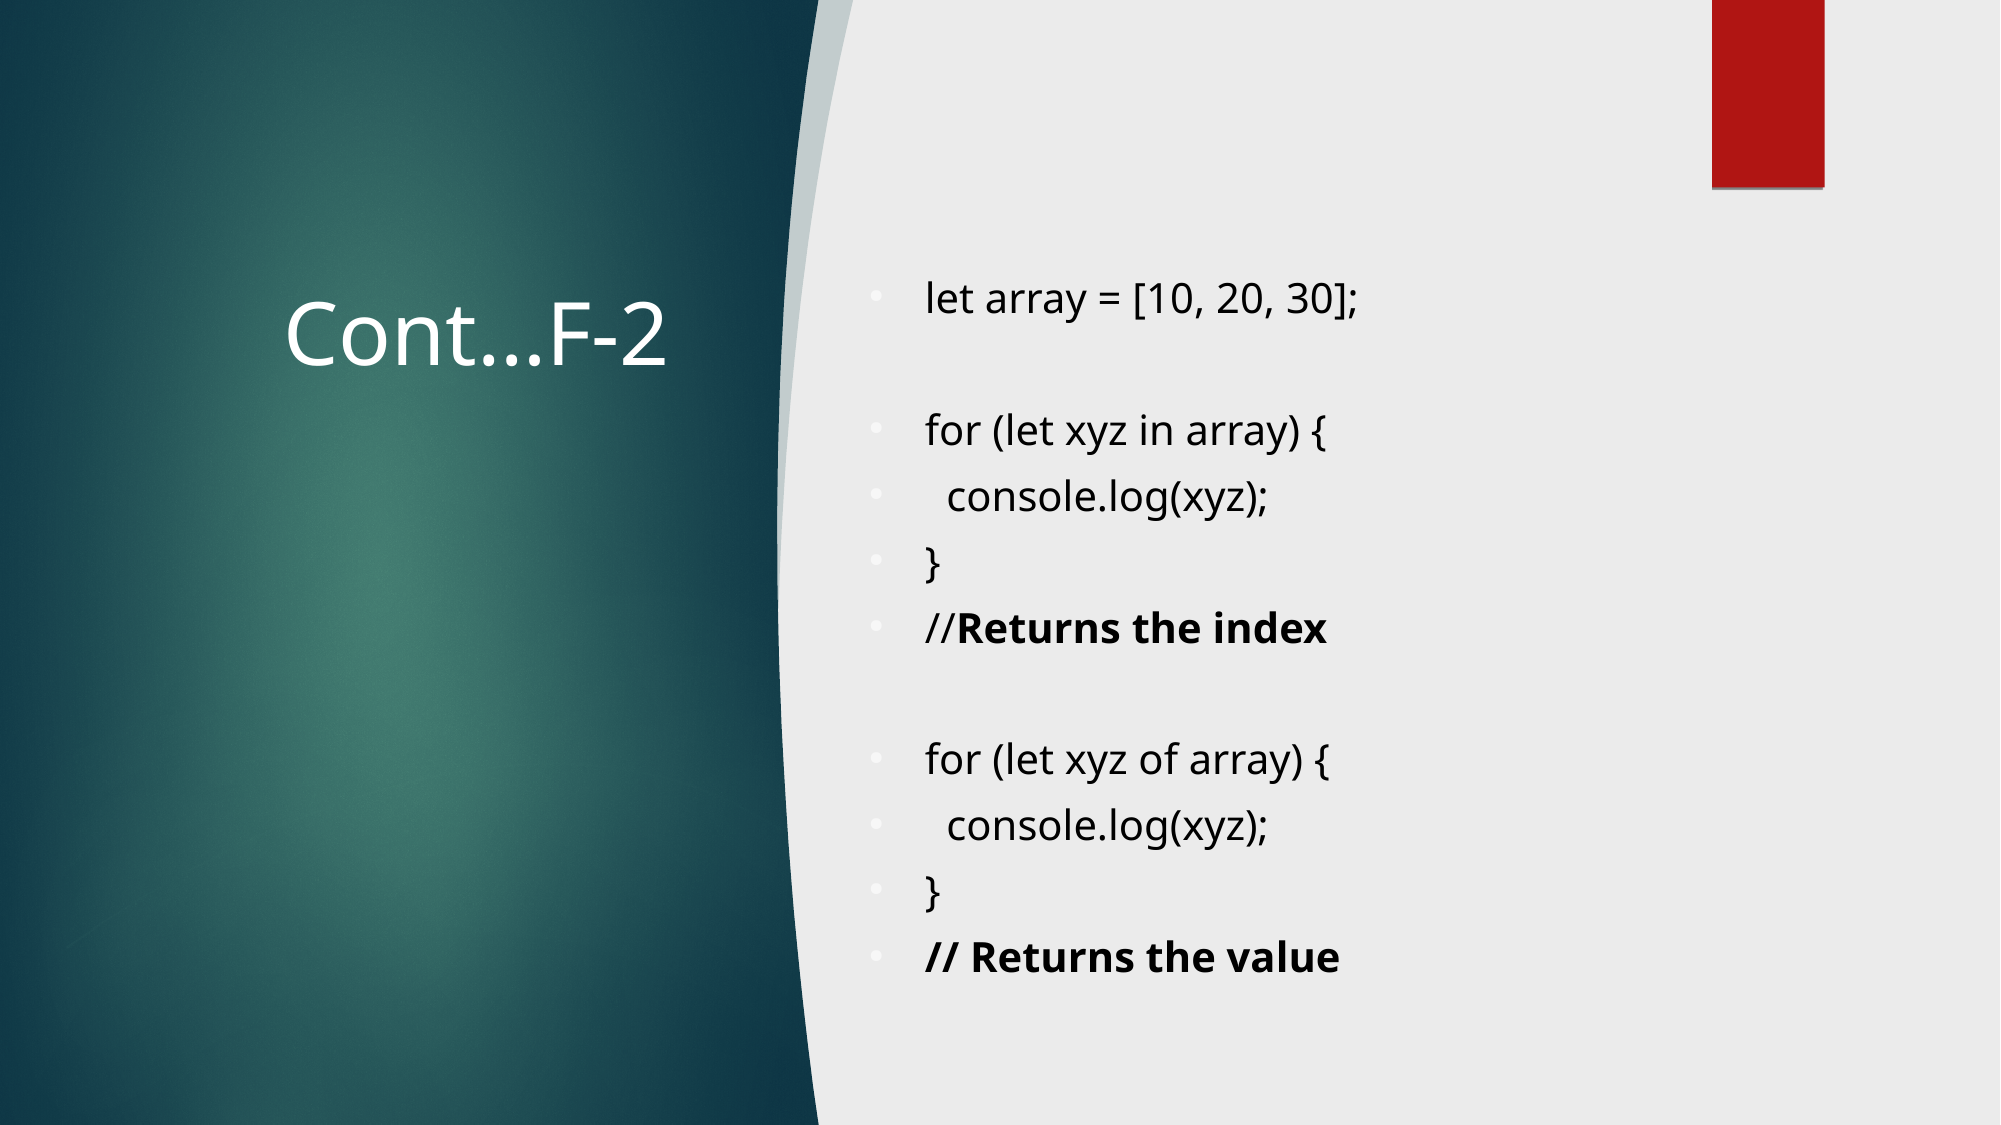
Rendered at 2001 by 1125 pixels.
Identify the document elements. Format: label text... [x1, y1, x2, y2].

text_box [0, 0, 2000, 1125]
list let array = [10, 20, 30]; for (let xyz in array) { console.log(xyz); } //Returns the index for (let xyz of array) { console.log(xyz); } // Returns the value [853, 270, 1825, 1004]
title Cont…F-2 [107, 270, 685, 1004]
